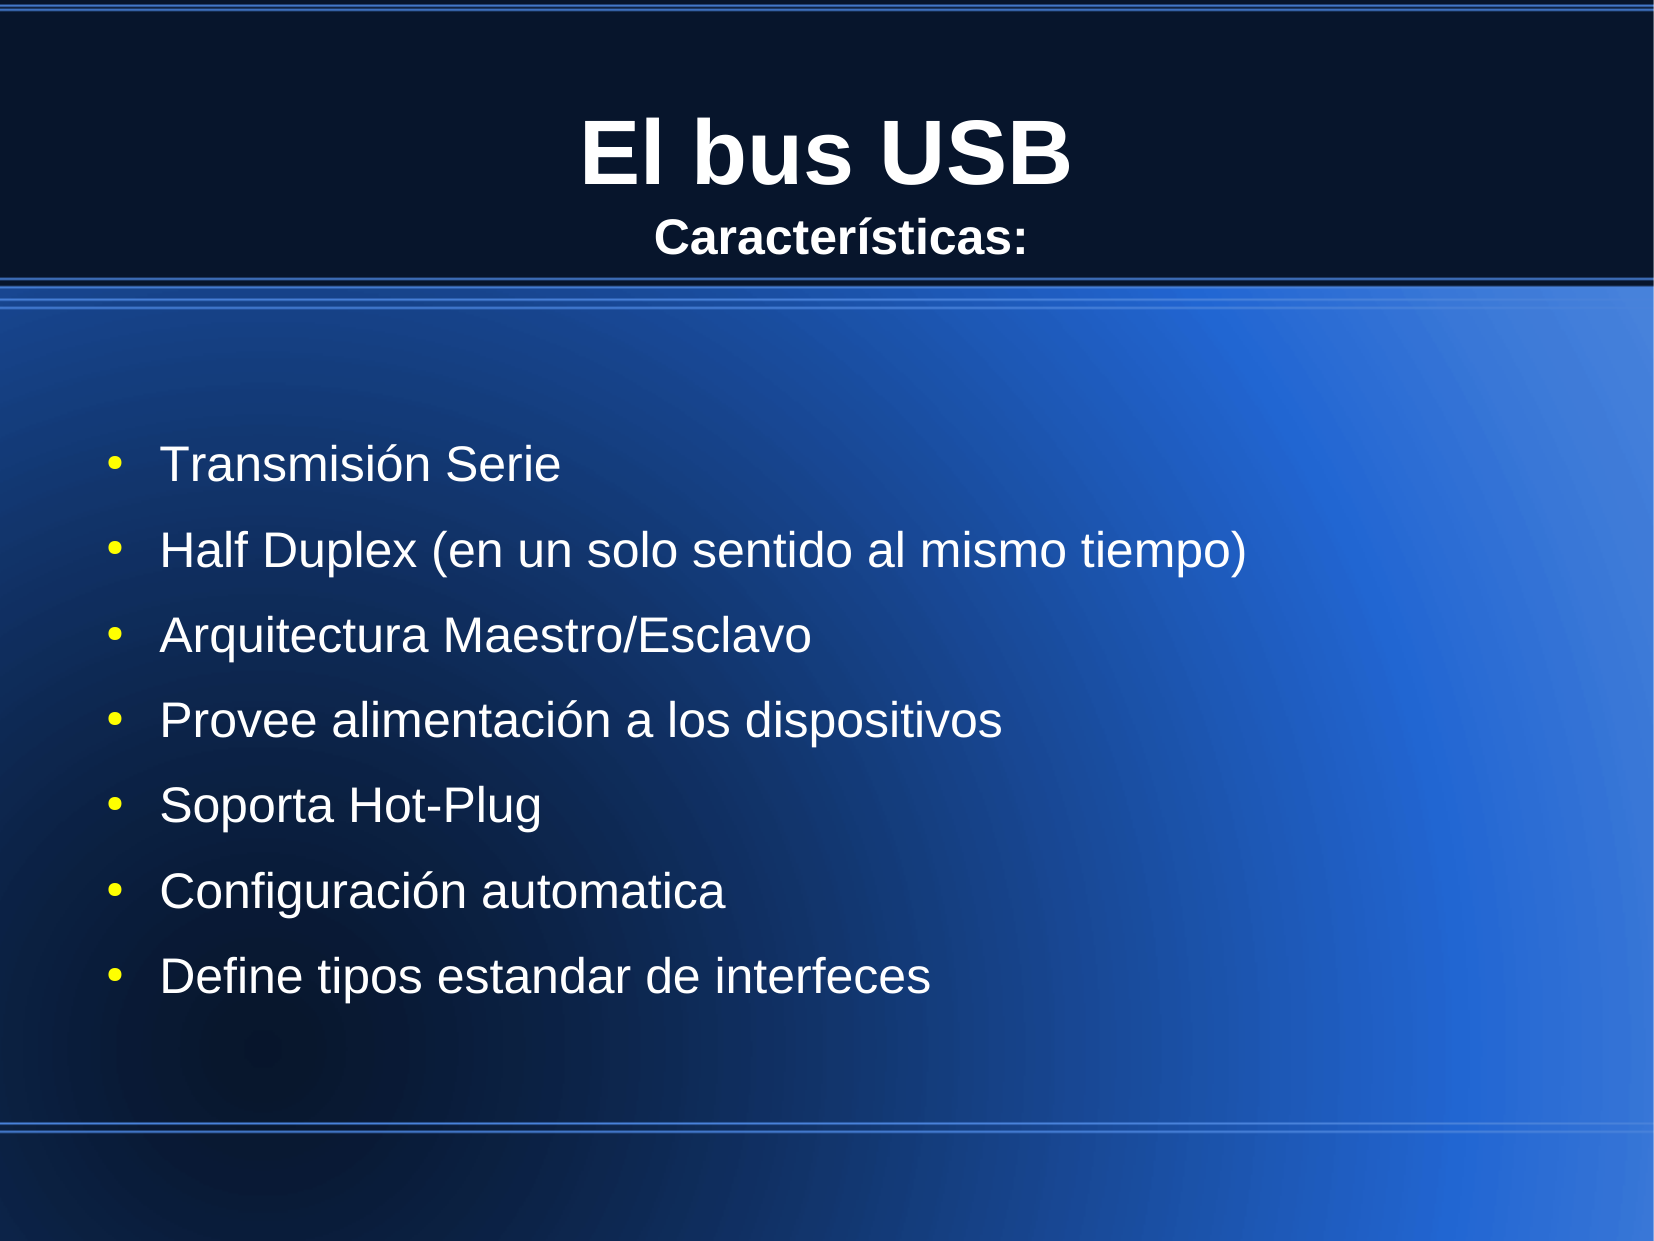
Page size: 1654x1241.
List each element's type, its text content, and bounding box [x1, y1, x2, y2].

list Transmisión Serie Half Duplex (en un solo sentido al mismo tiempo) Arquitectura Maestro/Esclavo Provee alimentación a los dispositivos Soporta Hot-Plug Configuración automatica Define tipos estandar de interfeces [88, 436, 1577, 1004]
picture [0, 0, 1654, 1241]
title El bus USB [82, 49, 1571, 257]
title Características: [649, 208, 1034, 266]
